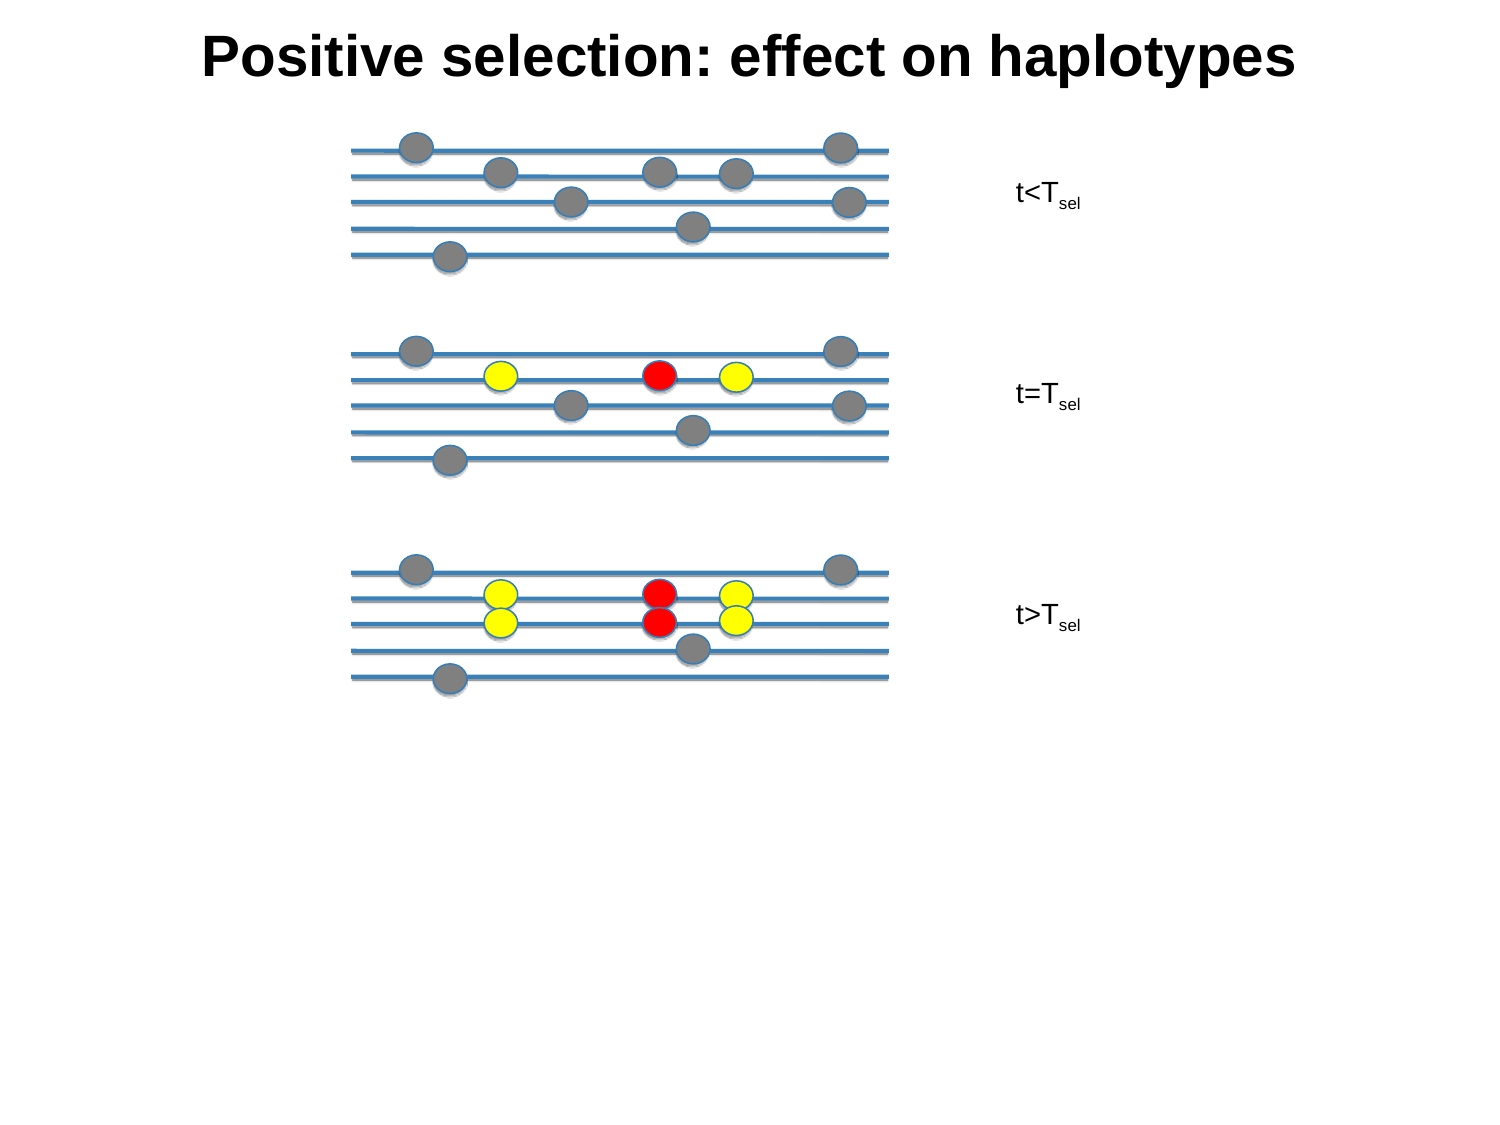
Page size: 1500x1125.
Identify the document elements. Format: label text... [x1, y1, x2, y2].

text_box [832, 391, 867, 421]
text_box [399, 554, 434, 585]
text_box [484, 157, 518, 188]
text_box t>Tsel [1001, 587, 1163, 643]
text_box [433, 445, 467, 476]
text_box [676, 415, 711, 446]
text_box [399, 132, 434, 163]
text_box [484, 579, 518, 638]
text_box [832, 187, 867, 218]
text_box t<Tsel [1001, 165, 1163, 221]
text_box [642, 360, 677, 391]
text_box t=Tsel [1001, 366, 1163, 422]
text_box [554, 187, 589, 217]
text_box [642, 579, 677, 638]
title Positive selection: effect on haplotypes [75, 3, 1425, 103]
text_box [719, 158, 754, 189]
text_box [823, 133, 858, 163]
text_box [484, 361, 518, 392]
text_box [823, 336, 858, 367]
text_box [433, 241, 467, 272]
text_box [433, 663, 467, 694]
text_box [676, 634, 711, 664]
text_box [399, 336, 434, 367]
text_box [554, 390, 589, 421]
text_box [719, 580, 754, 636]
text_box [642, 157, 677, 188]
text_box [823, 555, 858, 585]
text_box [676, 212, 711, 242]
text_box [719, 362, 754, 393]
